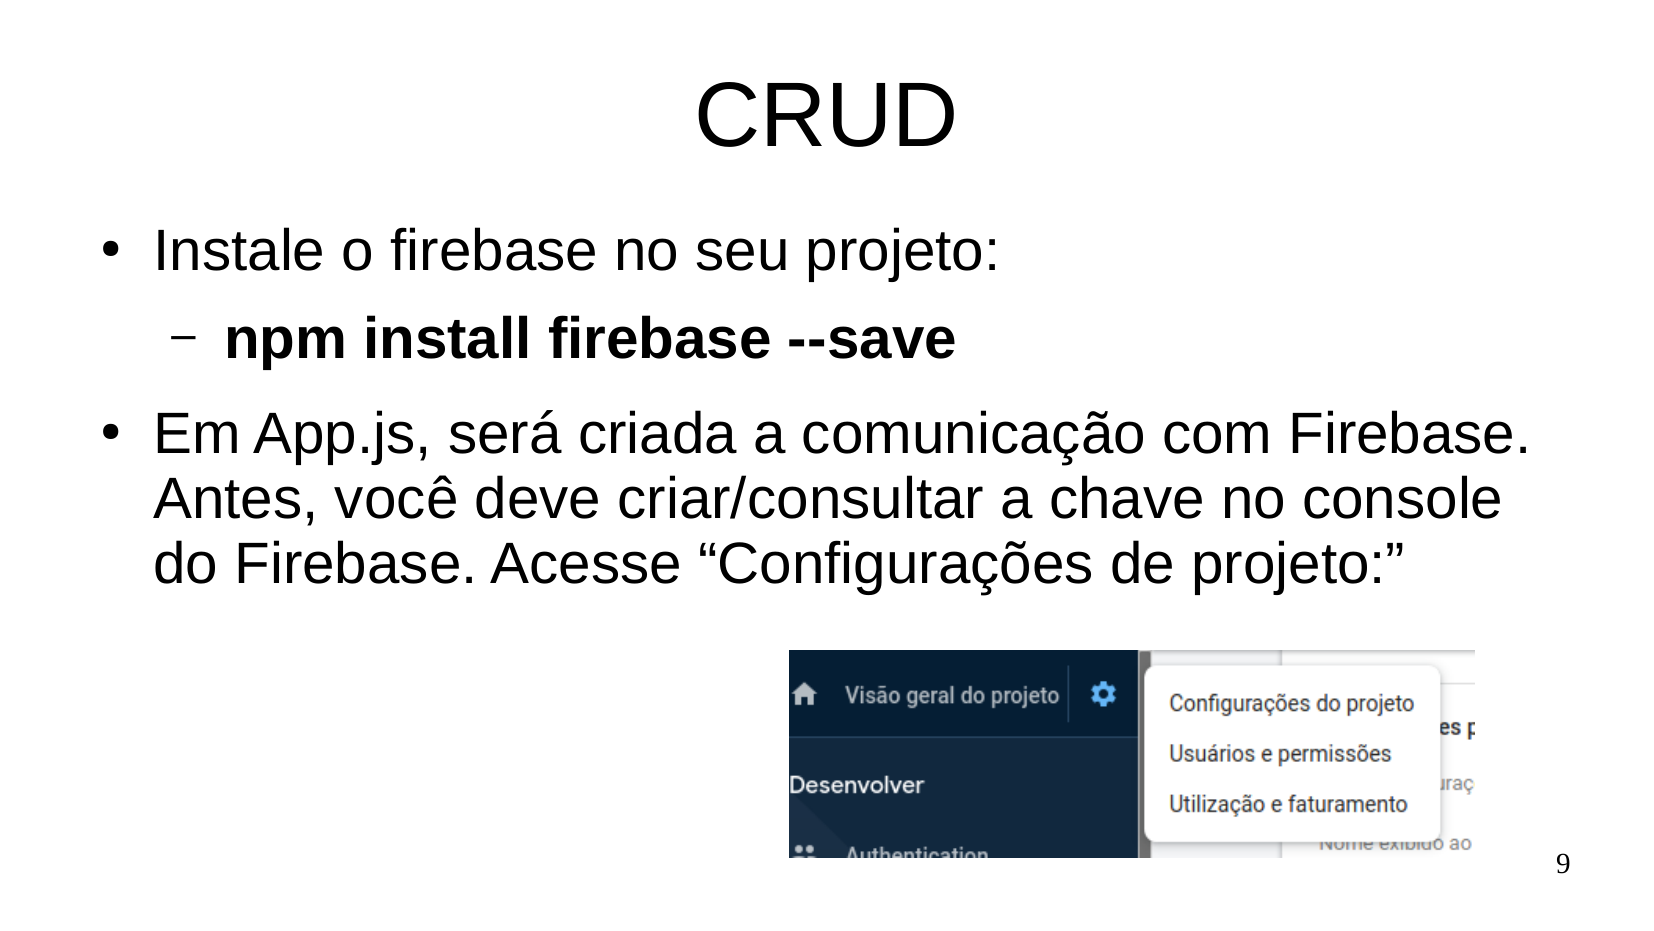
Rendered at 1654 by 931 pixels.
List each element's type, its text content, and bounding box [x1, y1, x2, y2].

picture [789, 650, 1475, 858]
title CRUD [82, 37, 1571, 193]
list Instale o firebase no seu projeto: npm install firebase --save Em App.js, será criada a comunicação com Firebase. Antes, você deve criar/consultar a chave no console do Firebase. Acesse “Configurações de projeto:” [82, 217, 1571, 758]
